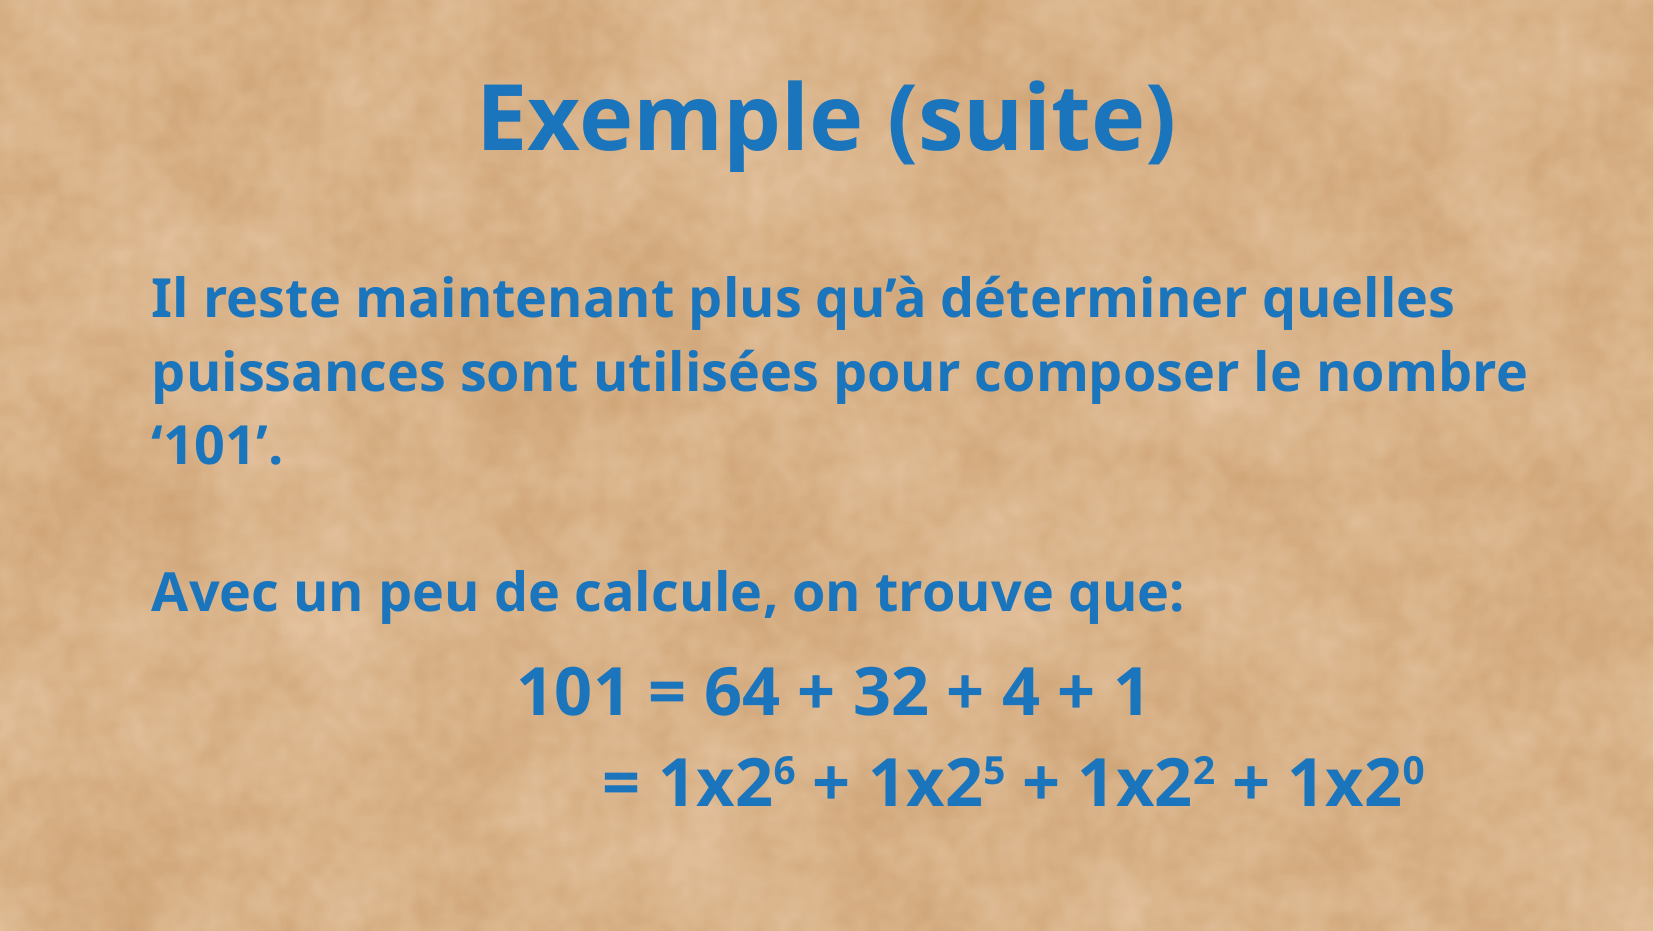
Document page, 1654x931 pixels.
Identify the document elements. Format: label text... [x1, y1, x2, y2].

title Exemple (suite) [82, 37, 1571, 193]
picture [0, 0, 1654, 931]
text_box 101 = 64 + 32 + 4 + 1 = 1x26 + 1x25 + 1x22 + 1x20 101 == 1100101 [501, 637, 1483, 931]
list Il reste maintenant plus qu’à déterminer quelles puissances sont utilisées pour composer le nombre ‘101’. Avec un peu de calcule, on trouve que: [94, 259, 1583, 800]
